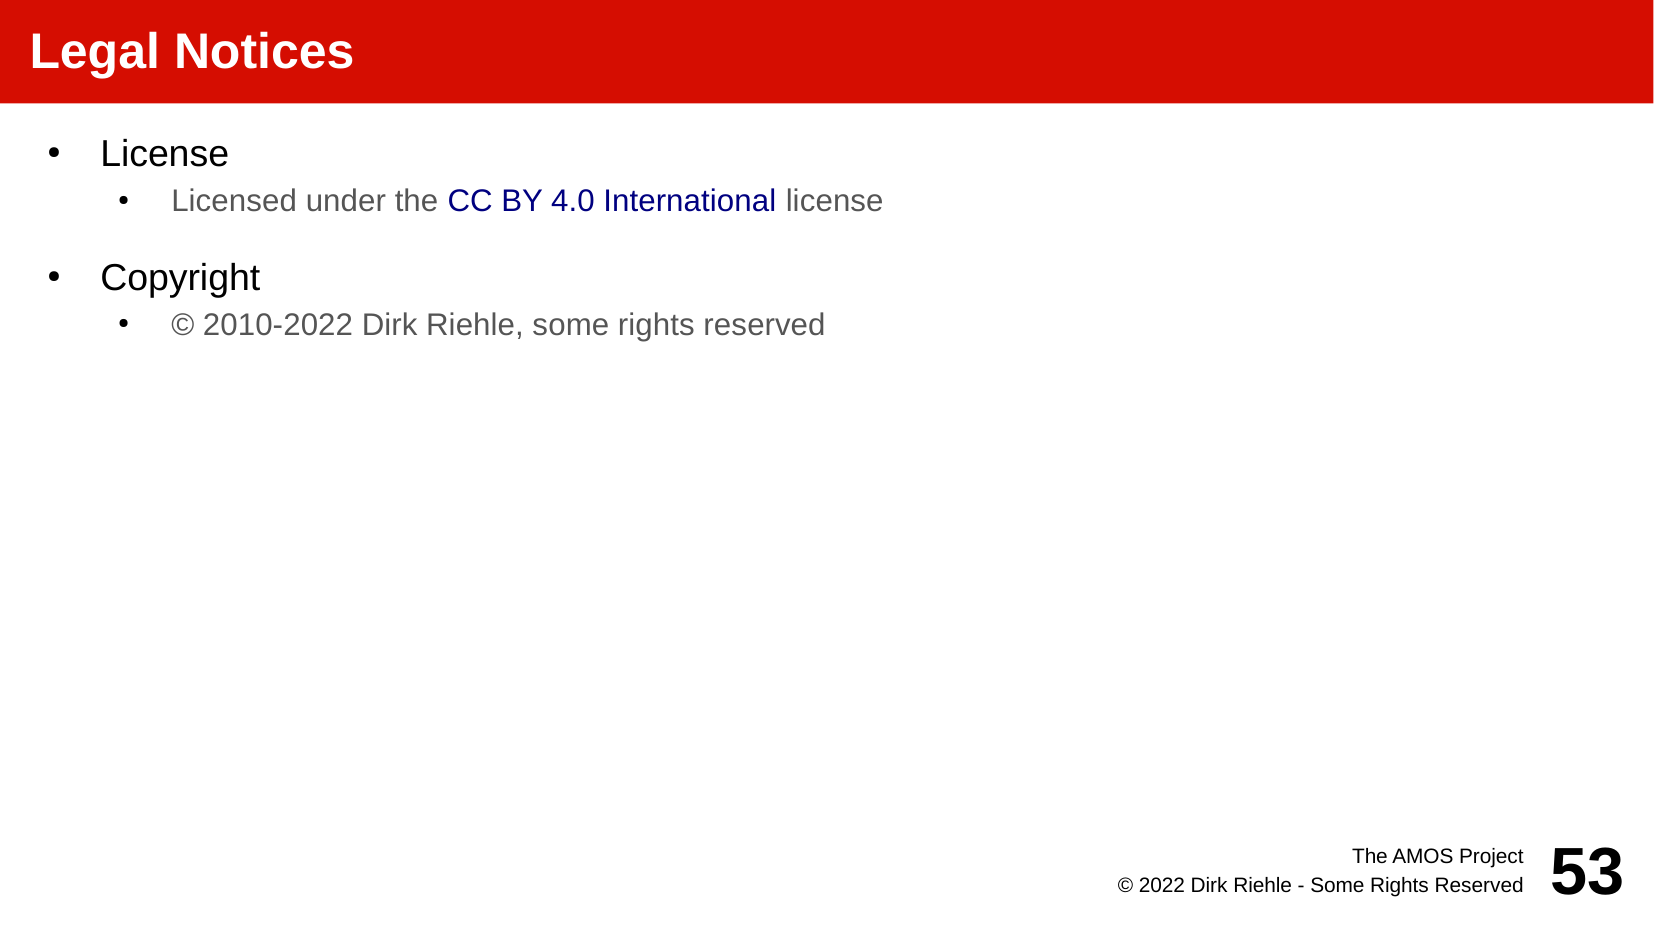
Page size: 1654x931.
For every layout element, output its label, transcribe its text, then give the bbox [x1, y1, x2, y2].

title Legal Notices [0, 0, 1654, 104]
list License Licensed under the CC BY 4.0 International license Copyright © 2010-2022 Dirk Riehle, some rights reserved [29, 132, 1625, 813]
